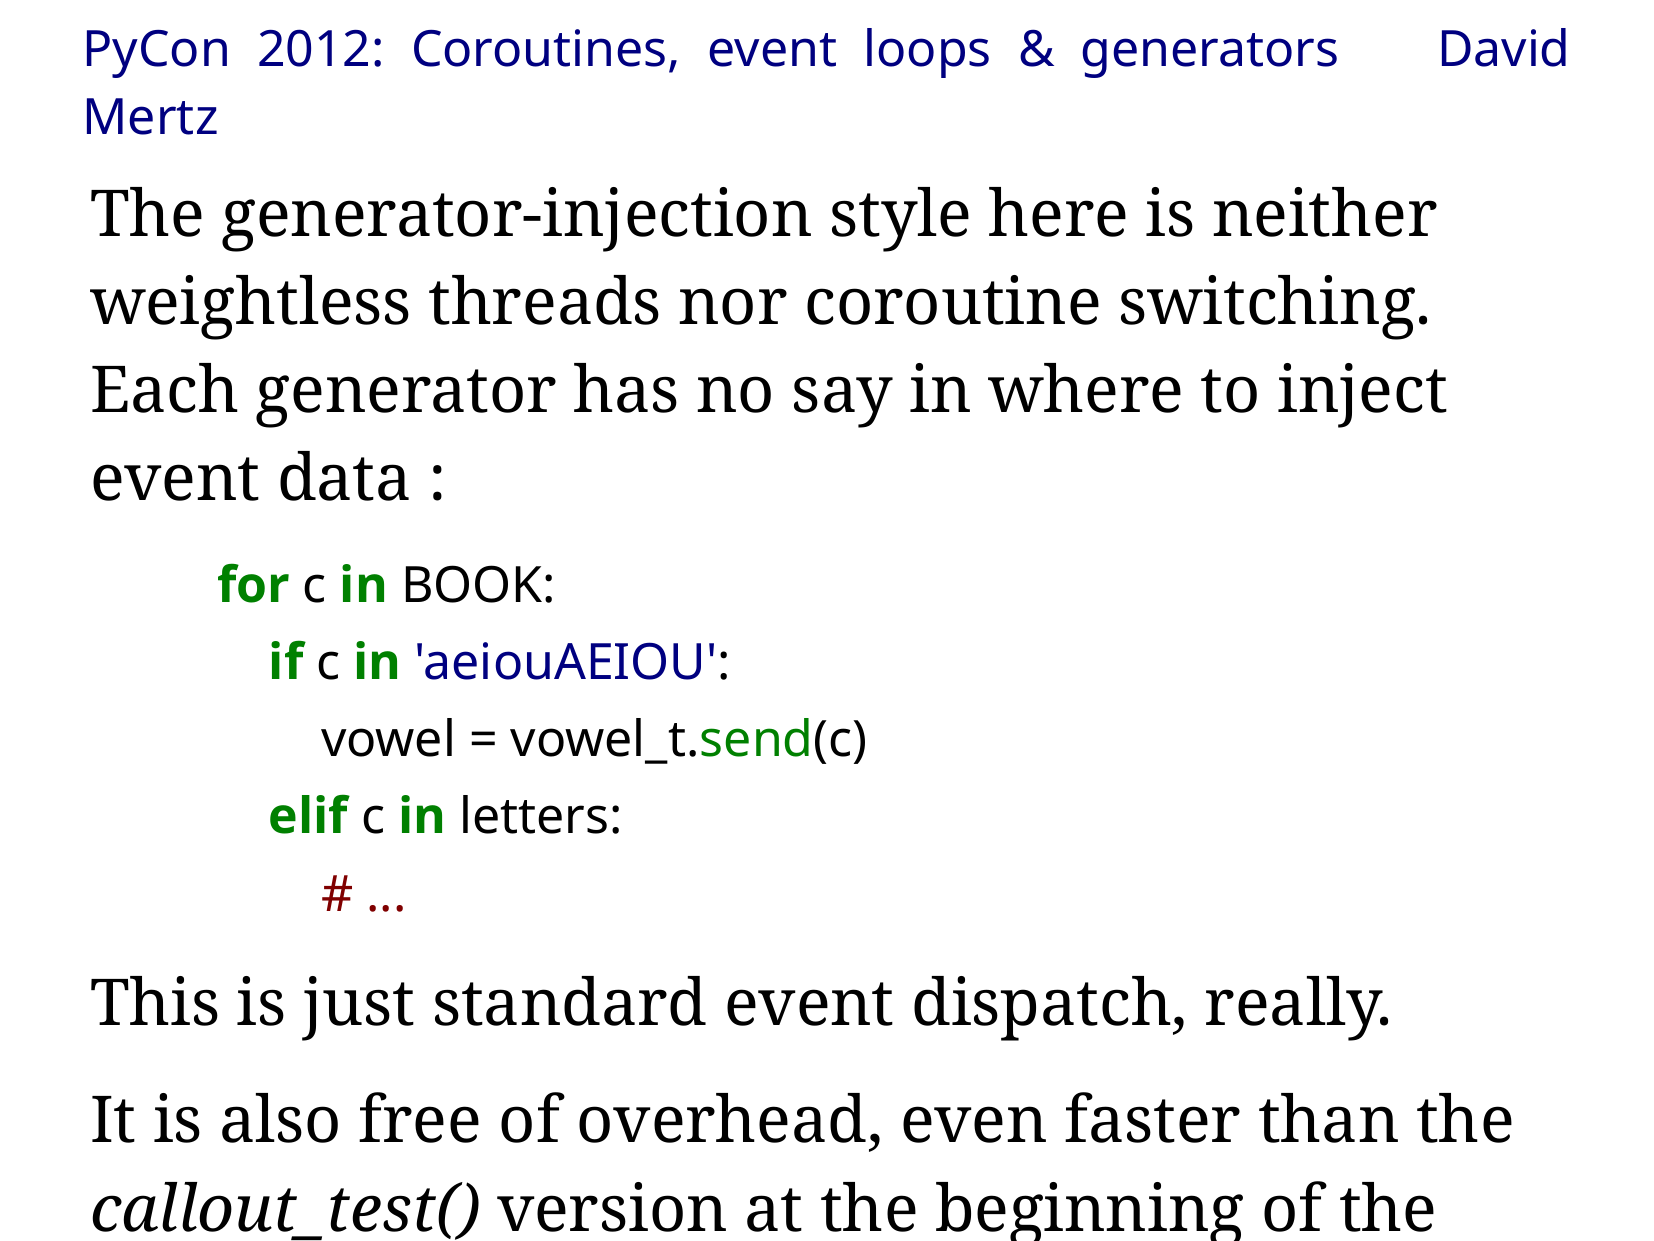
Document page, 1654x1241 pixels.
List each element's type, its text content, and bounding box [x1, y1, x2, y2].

title PyCon 2012: Coroutines, event loops & generators David Mertz [82, 49, 1571, 113]
list The generator-injection style here is neither weightless threads nor coroutine switching. Each generator has no say in where to inject event data : for c in BOOK: if c in 'aeiouAEIOU': vowel = vowel_t.send(c) elif c in letters: # ... This is just standard event dispatch, really. It is also free of overhead, even faster than the callout_test() version at the beginning of the talk (on CPython anyway, PyPy makes calling cheap). [90, 167, 1561, 1058]
